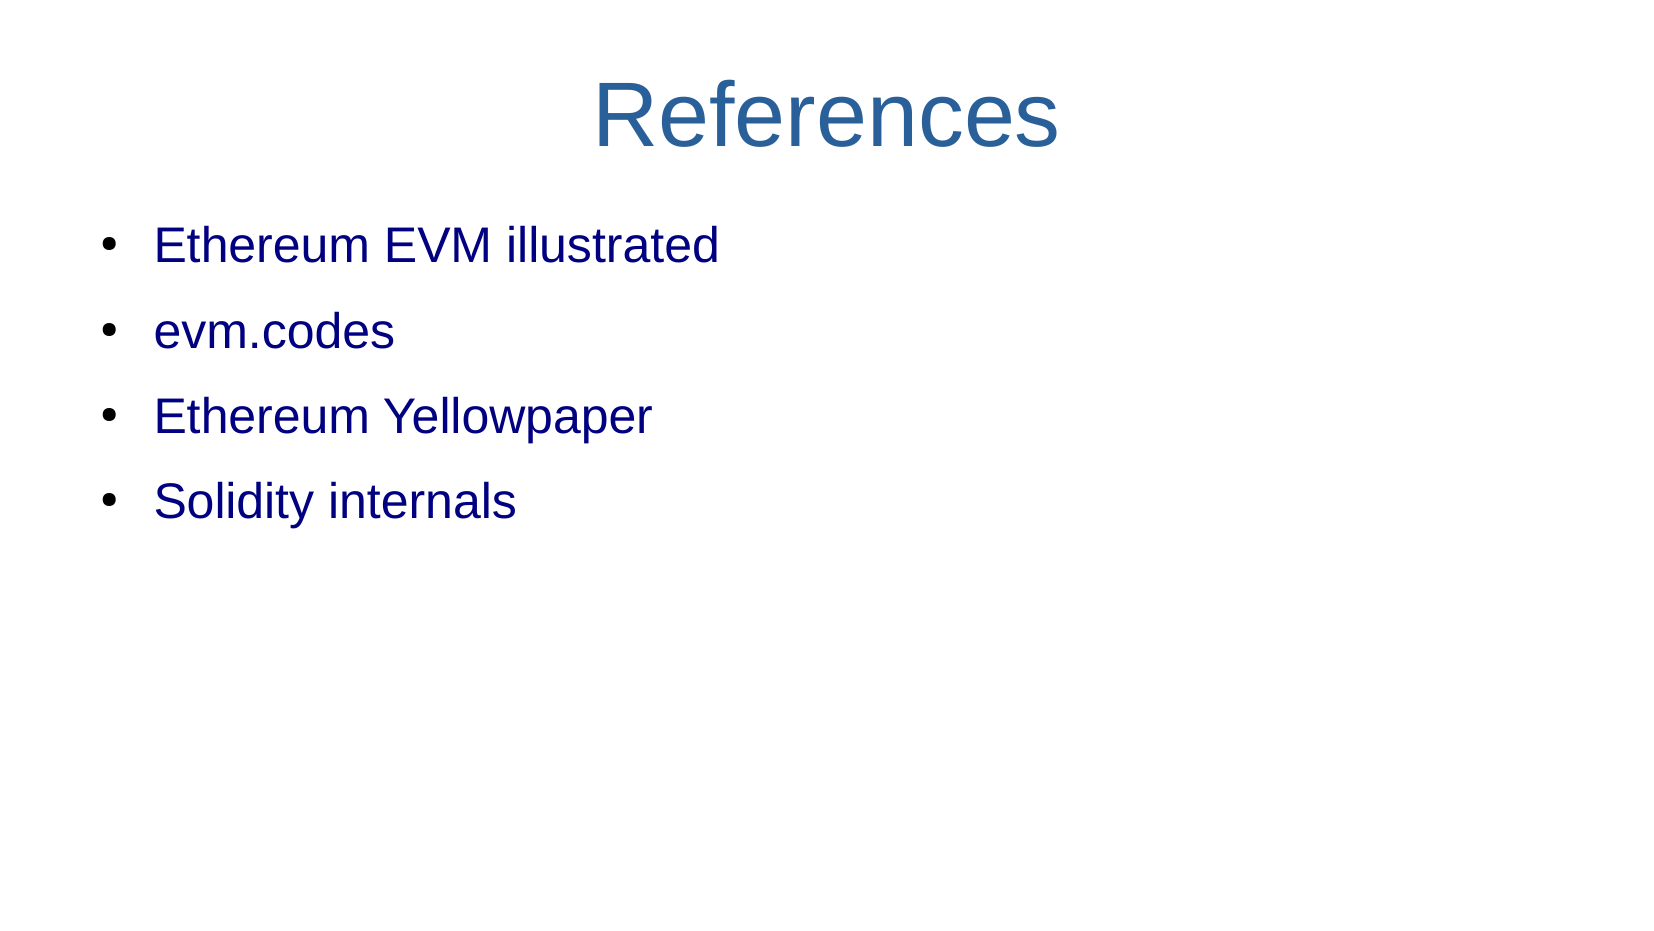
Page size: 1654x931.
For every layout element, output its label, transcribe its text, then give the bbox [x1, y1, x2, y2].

title References [82, 37, 1571, 193]
list Ethereum EVM illustrated evm.codes Ethereum Yellowpaper Solidity internals [82, 217, 1571, 758]
